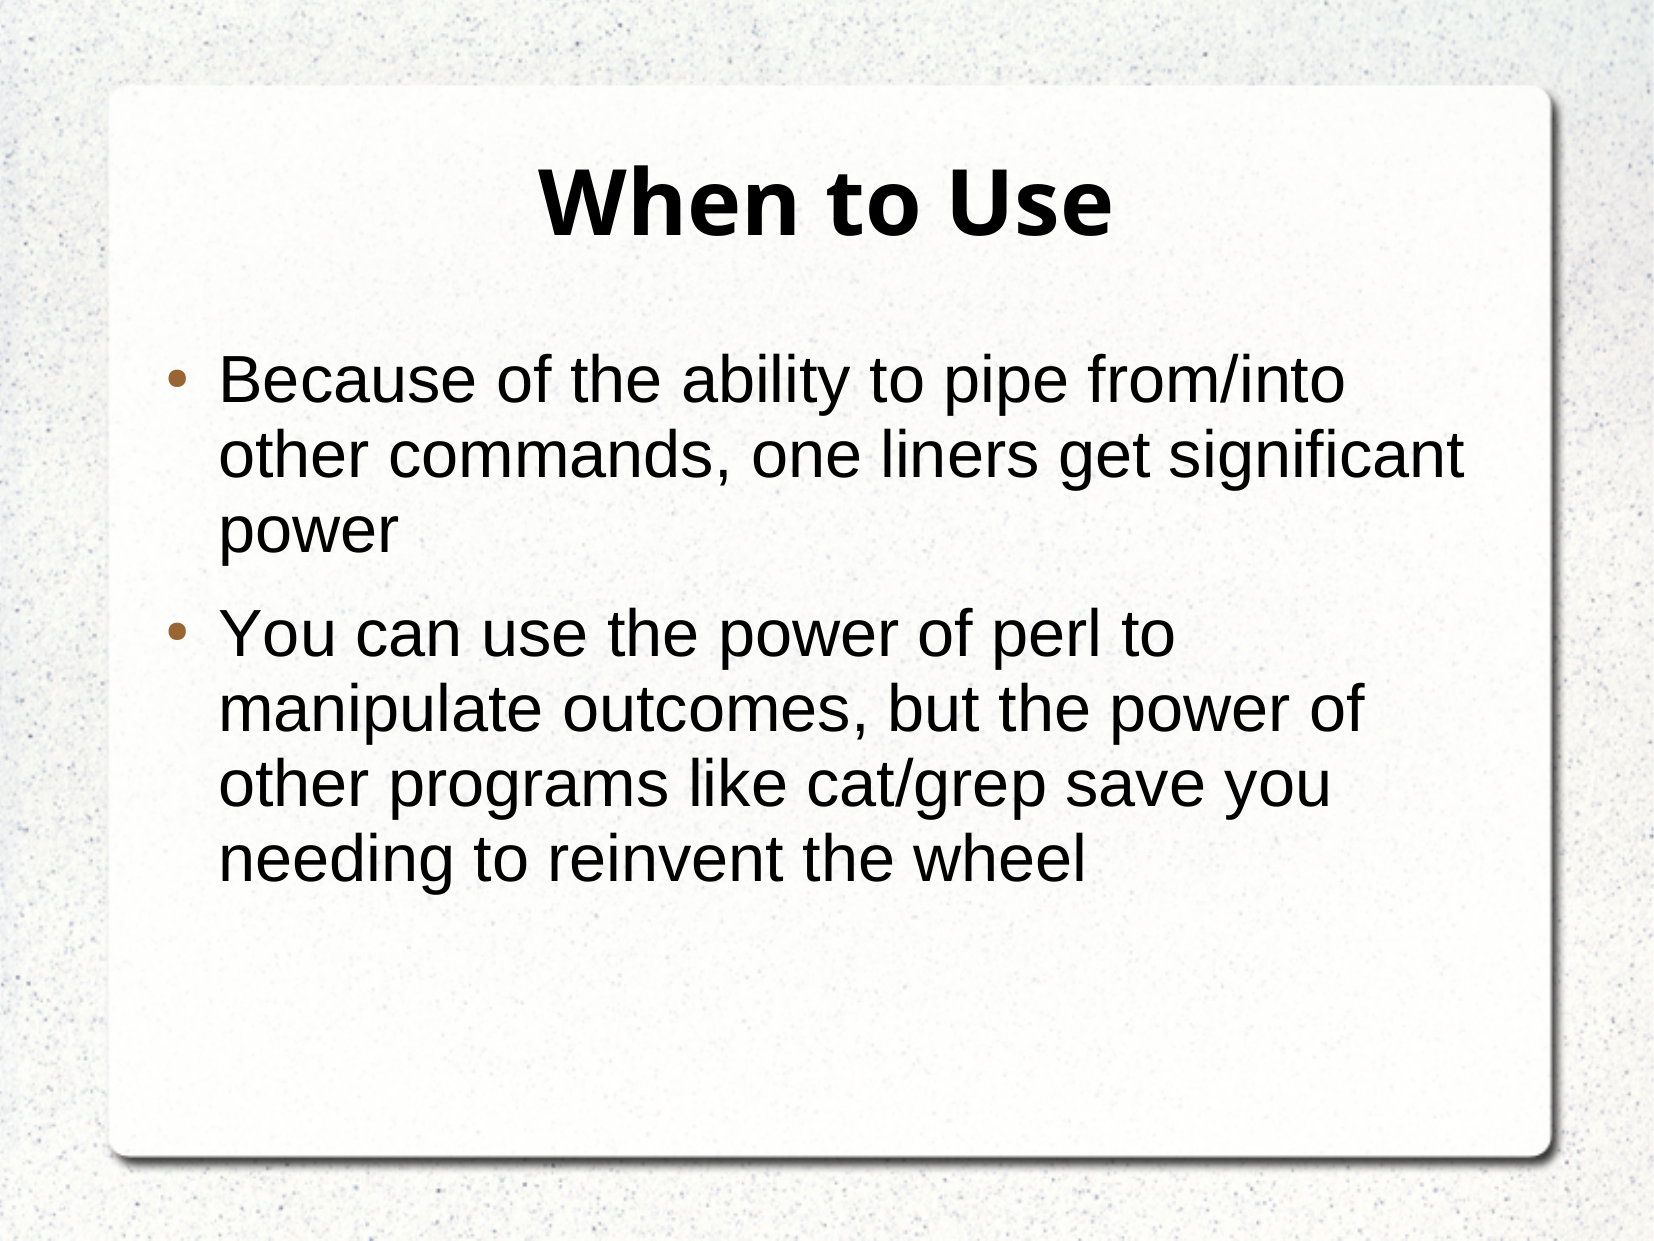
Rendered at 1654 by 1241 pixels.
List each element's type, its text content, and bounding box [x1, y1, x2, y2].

picture [0, 0, 1654, 1241]
list Because of the ability to pipe from/into other commands, one liners get significant power You can use the power of perl to manipulate outcomes, but the power of other programs like cat/grep save you needing to reinvent the wheel [147, 342, 1506, 978]
title When to Use [118, 96, 1536, 304]
